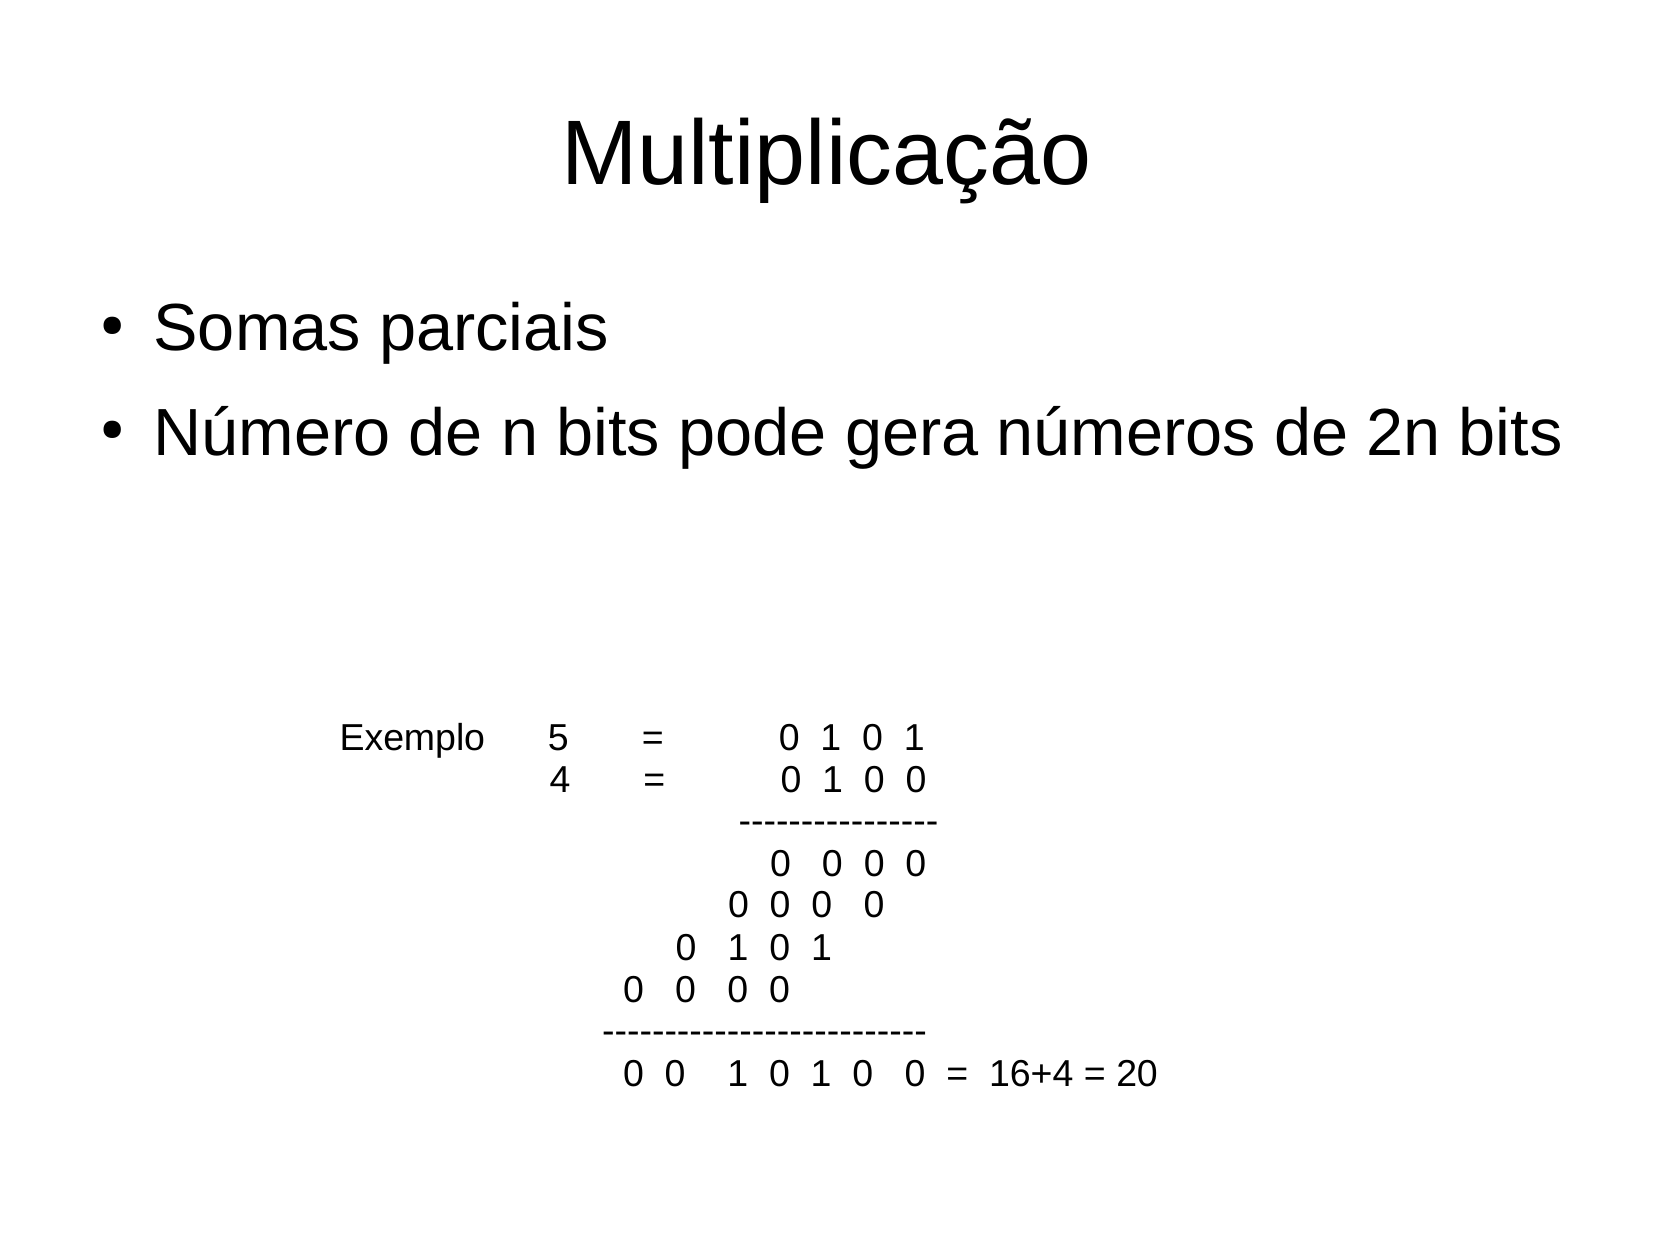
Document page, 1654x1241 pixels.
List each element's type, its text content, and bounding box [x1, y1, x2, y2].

list Somas parciais Número de n bits pode gera números de 2n bits [82, 290, 1571, 1109]
title Multiplicação [82, 49, 1571, 257]
text_box Exemplo 5 = 0 1 0 1 4 = 0 1 0 0 ---------------- 0 0 0 0 0 0 0 0 0 1 0 1 0 0 0 0 -------------------------- 0 0 1 0 1 0 0 = 16+4 = 20 [324, 708, 1174, 1142]
